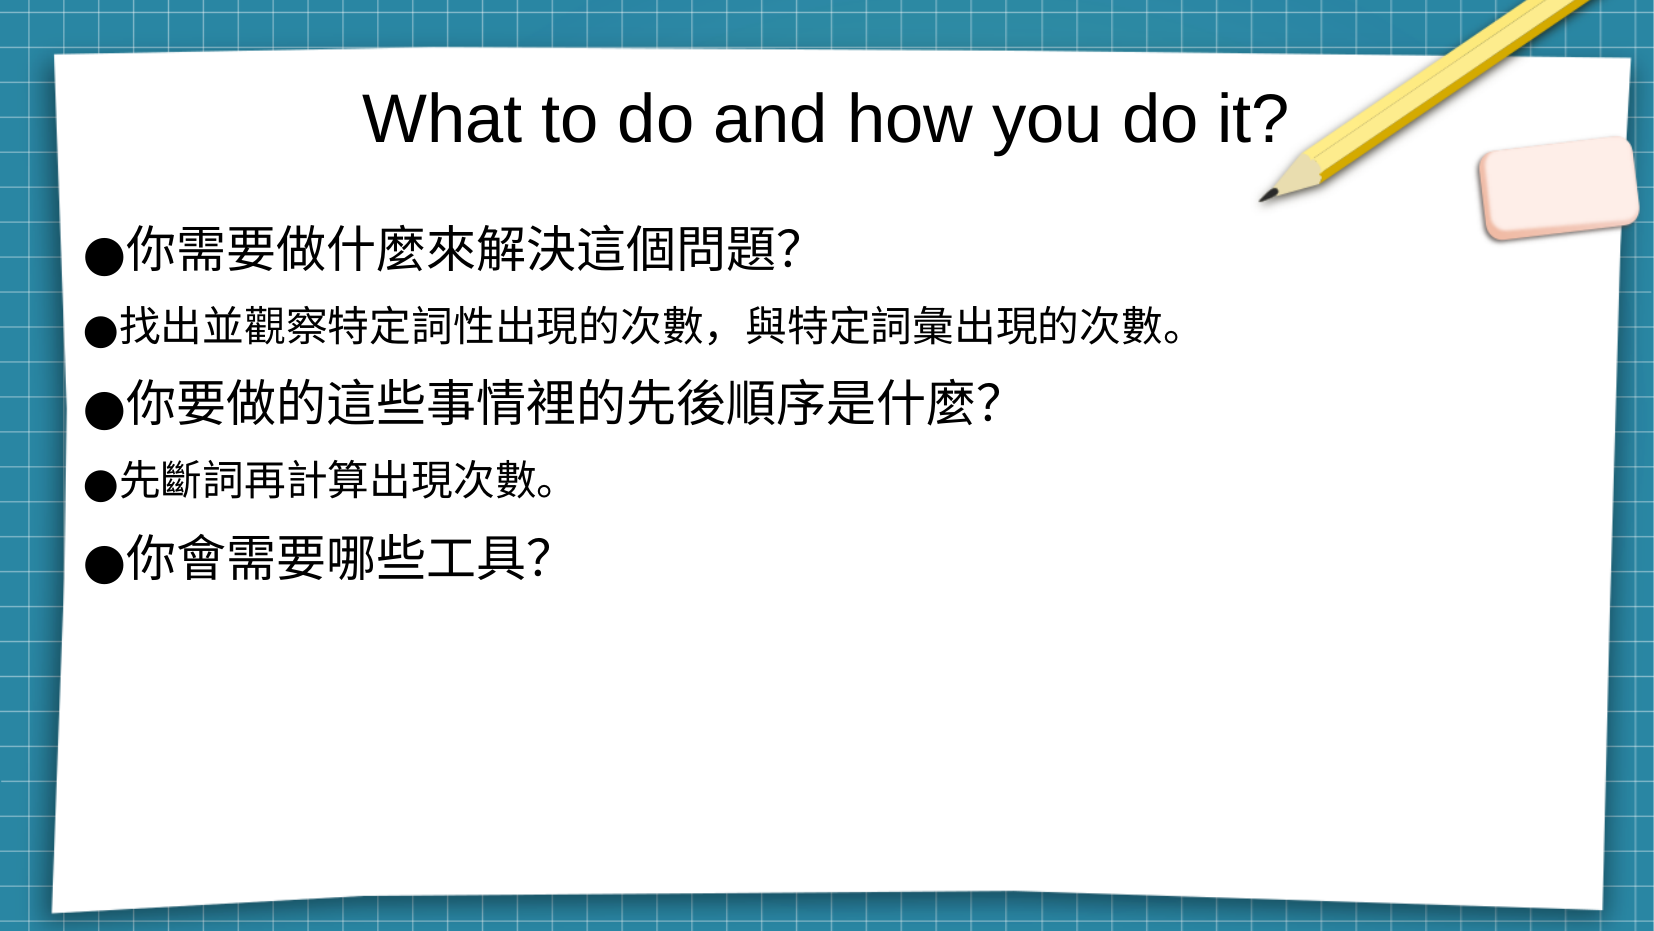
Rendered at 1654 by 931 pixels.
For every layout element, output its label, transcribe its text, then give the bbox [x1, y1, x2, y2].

text_box 你需要做什麼來解決這個問題？ 找出並觀察特定詞性出現的次數，與特定詞彙出現的次數。 你要做的這些事情裡的先後順序是什麼？ 先斷詞再計算出現次數。 你會需要哪些工具？ [82, 217, 1571, 757]
text_box What to do and how you do it? [82, 36, 1571, 193]
picture [0, 0, 1654, 931]
